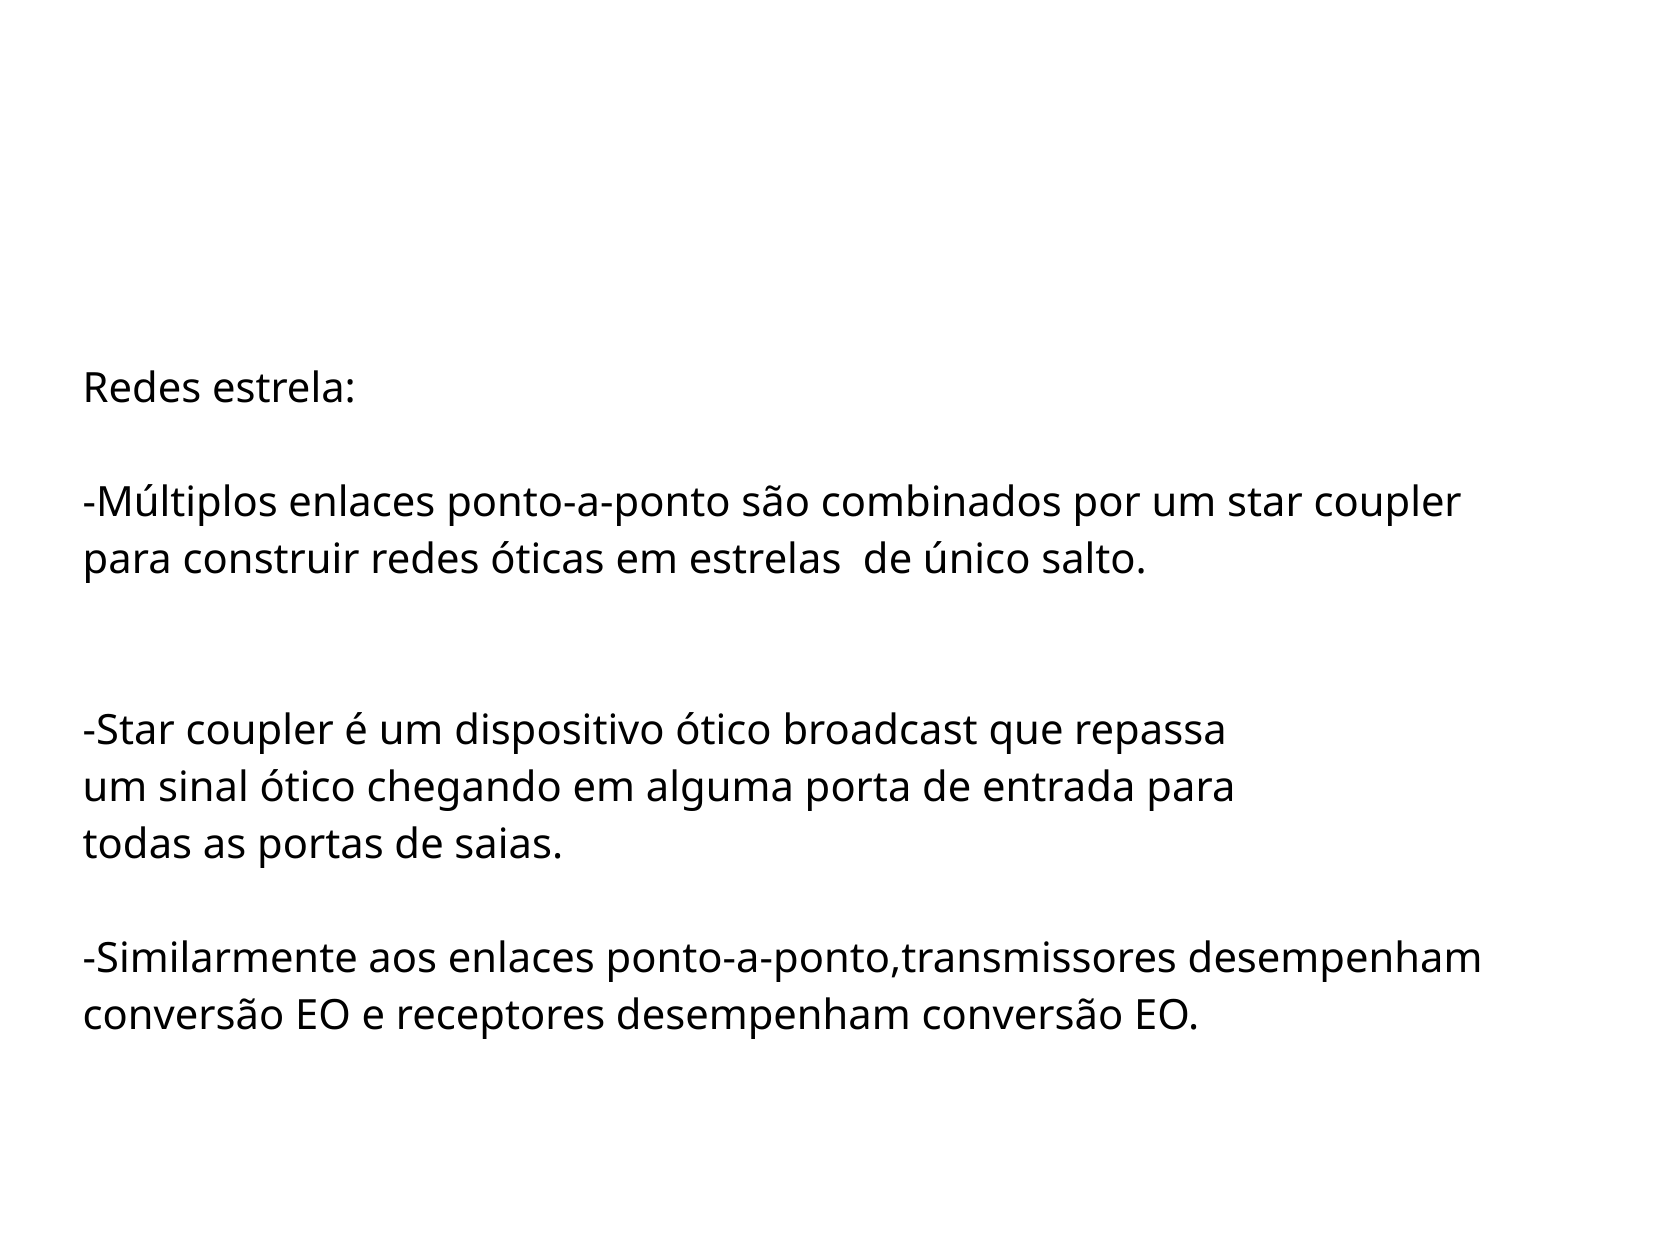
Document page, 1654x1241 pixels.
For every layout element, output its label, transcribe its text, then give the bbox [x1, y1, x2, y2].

subtitle Redes estrela: -Múltiplos enlaces ponto-a-ponto são combinados por um star coupler para construir redes óticas em estrelas de único salto. -Star coupler é um dispositivo ótico broadcast que repassa um sinal ótico chegando em alguma porta de entrada para todas as portas de saias. -Similarmente aos enlaces ponto-a-ponto,transmissores desempenham conversão EO e receptores desempenham conversão EO. [82, 297, 1571, 1102]
